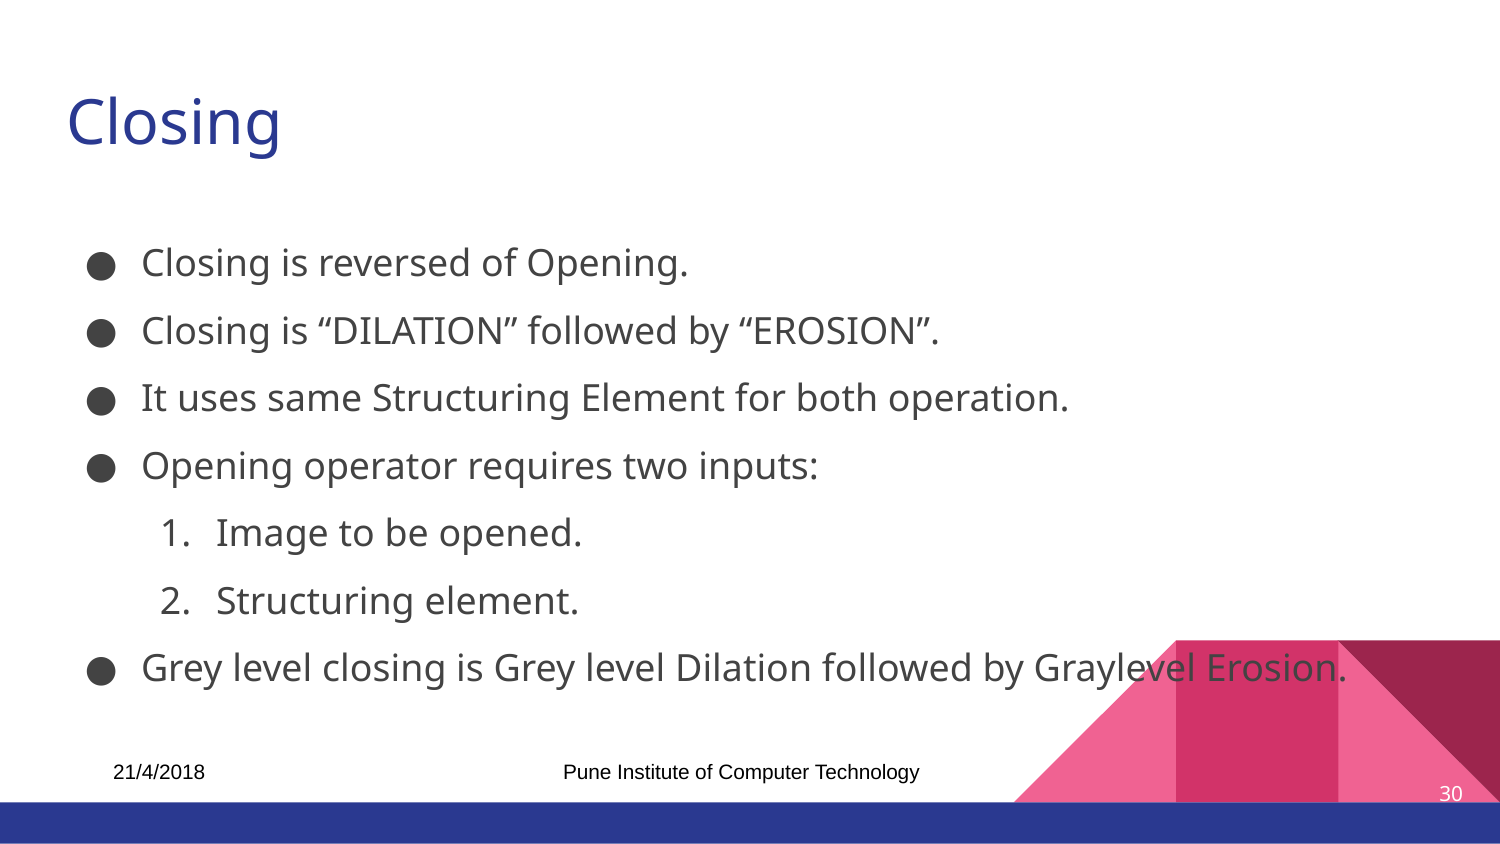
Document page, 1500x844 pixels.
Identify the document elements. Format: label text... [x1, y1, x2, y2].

title Closing [51, 67, 1449, 167]
slide_number <number> [1387, 762, 1478, 828]
list Closing is reversed of Opening. Closing is “DILATION” followed by “EROSION”. It uses same Structuring Element for both operation. Opening operator requires two inputs: Image to be opened. Structuring element. Grey level closing is Grey level Dilation followed by Graylevel Erosion. [51, 201, 1449, 750]
